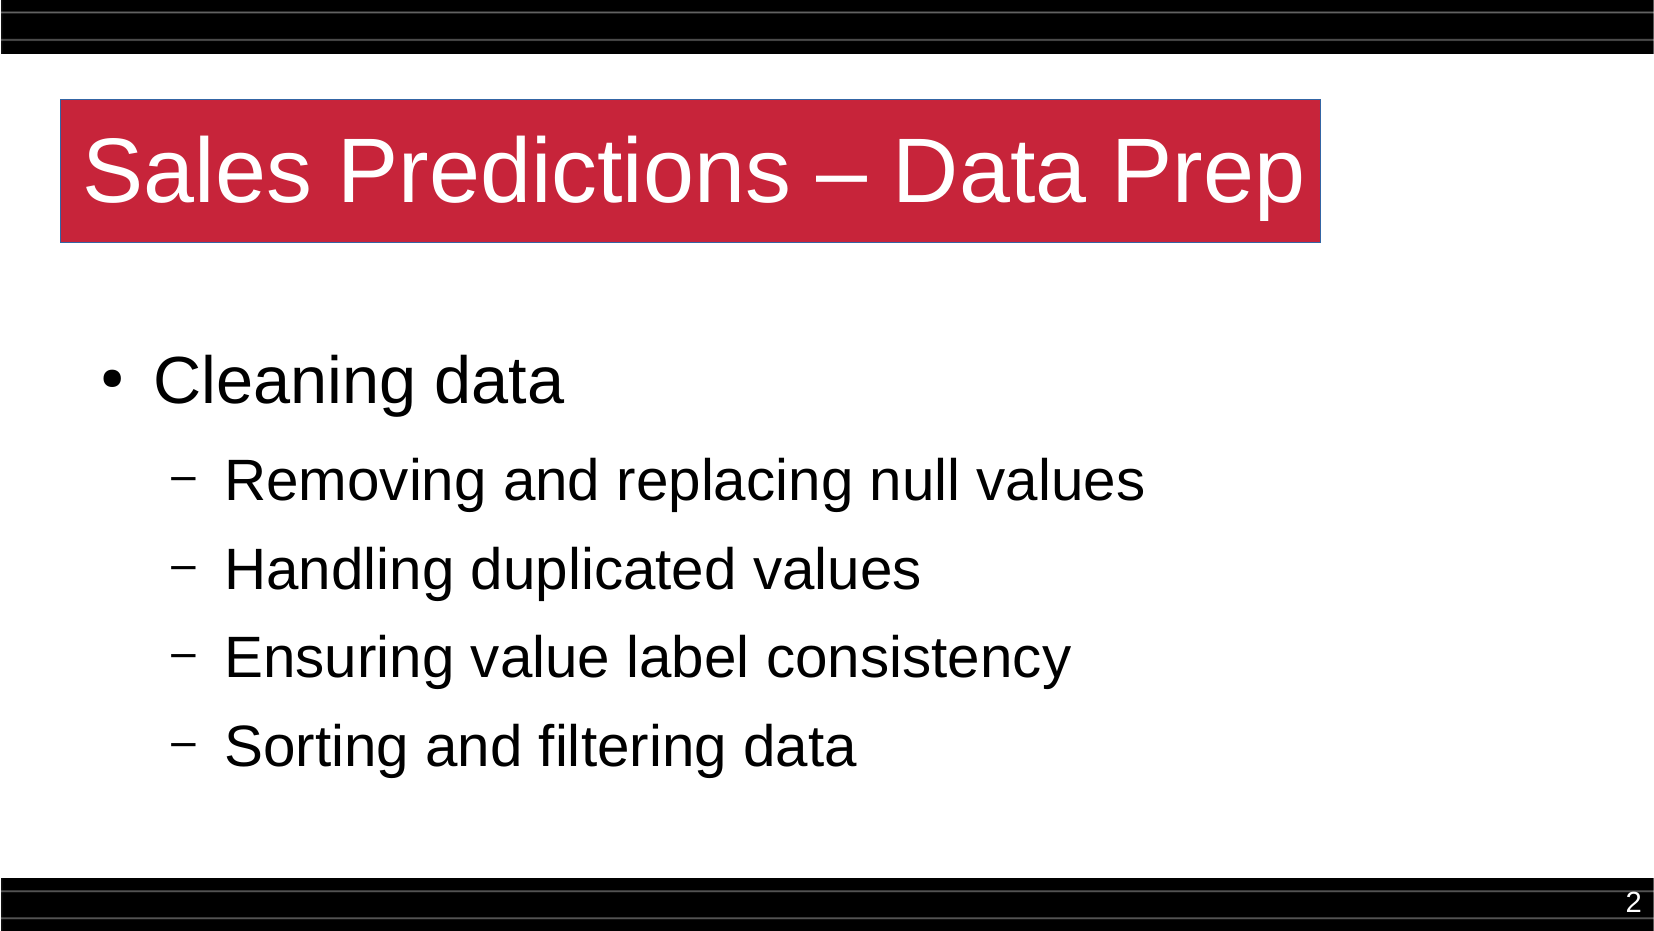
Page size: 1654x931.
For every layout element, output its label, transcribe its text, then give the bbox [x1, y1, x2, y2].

text_box [60, 99, 82, 243]
list Cleaning data Removing and replacing null values Handling duplicated values Ensuring value label consistency Sorting and filtering data [82, 271, 1571, 851]
picture [1, 0, 1654, 54]
title Sales Predictions – Data Prep [82, 92, 1571, 249]
picture [1, 878, 1654, 931]
